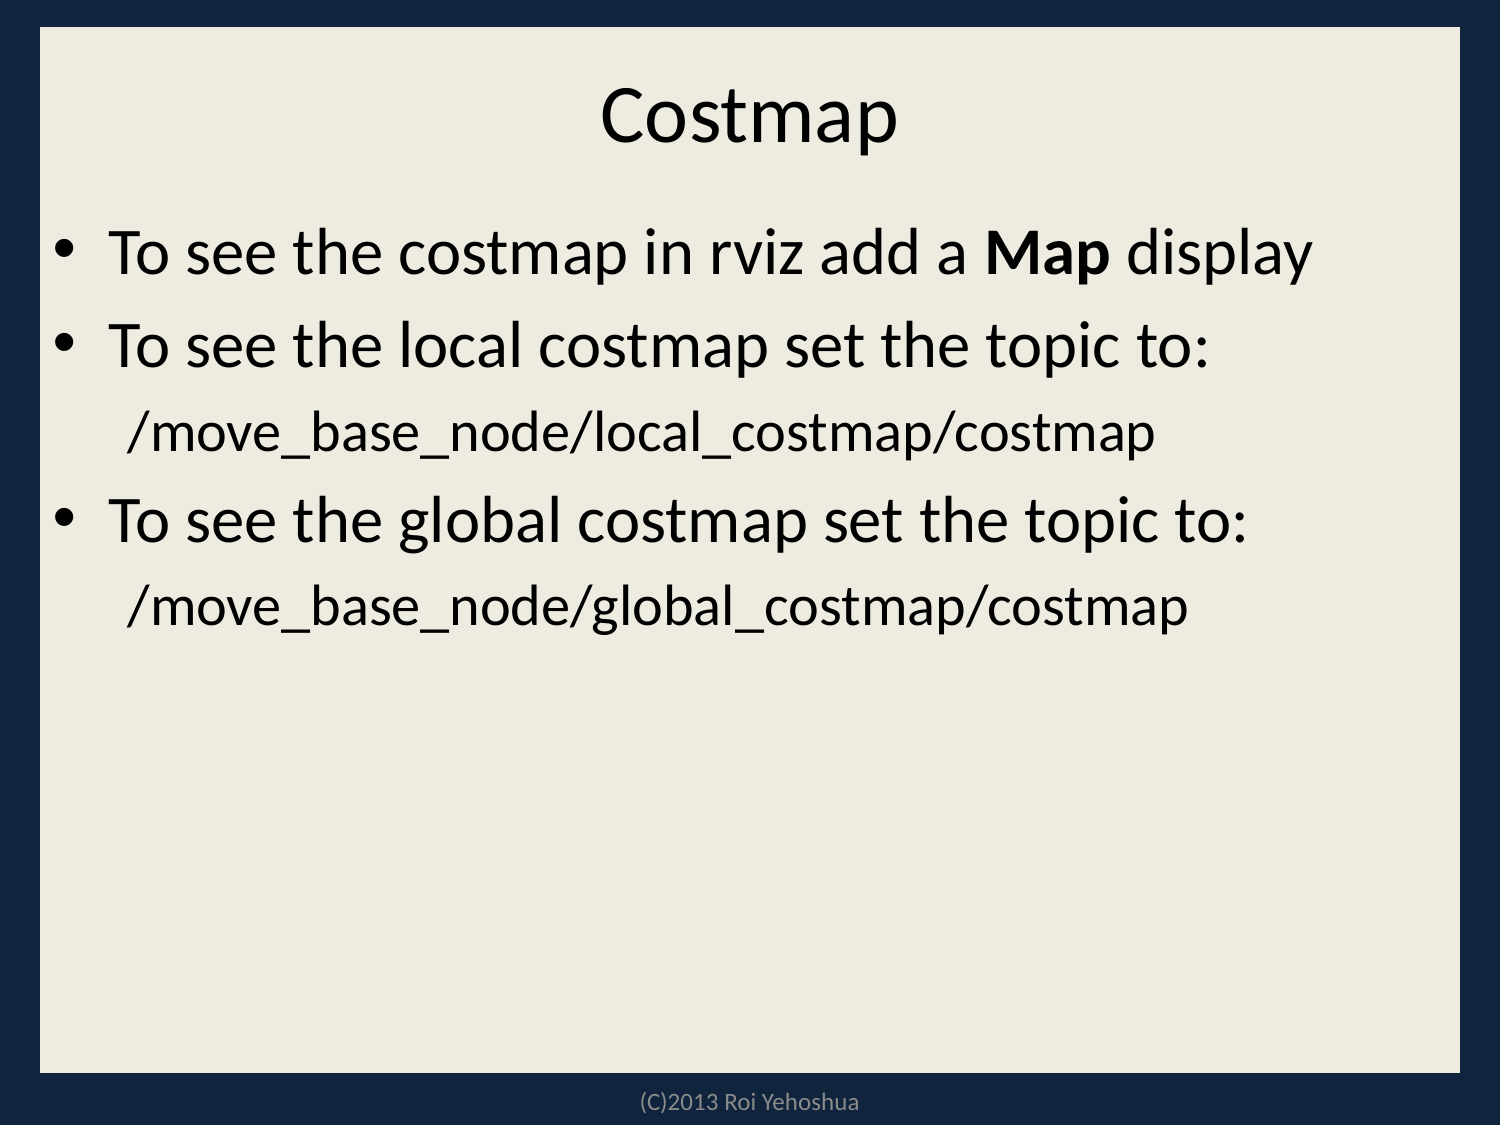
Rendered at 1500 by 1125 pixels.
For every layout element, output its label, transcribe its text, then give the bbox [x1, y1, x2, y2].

footer (C)2013 Roi Yehoshua [512, 1074, 988, 1125]
list To see the costmap in rviz add a Map display To see the local costmap set the topic to: /move_base_node/local_costmap/costmap To see the global costmap set the topic to: /move_base_node/global_costmap/costmap [37, 200, 1463, 1080]
title Costmap [37, 31, 1463, 188]
